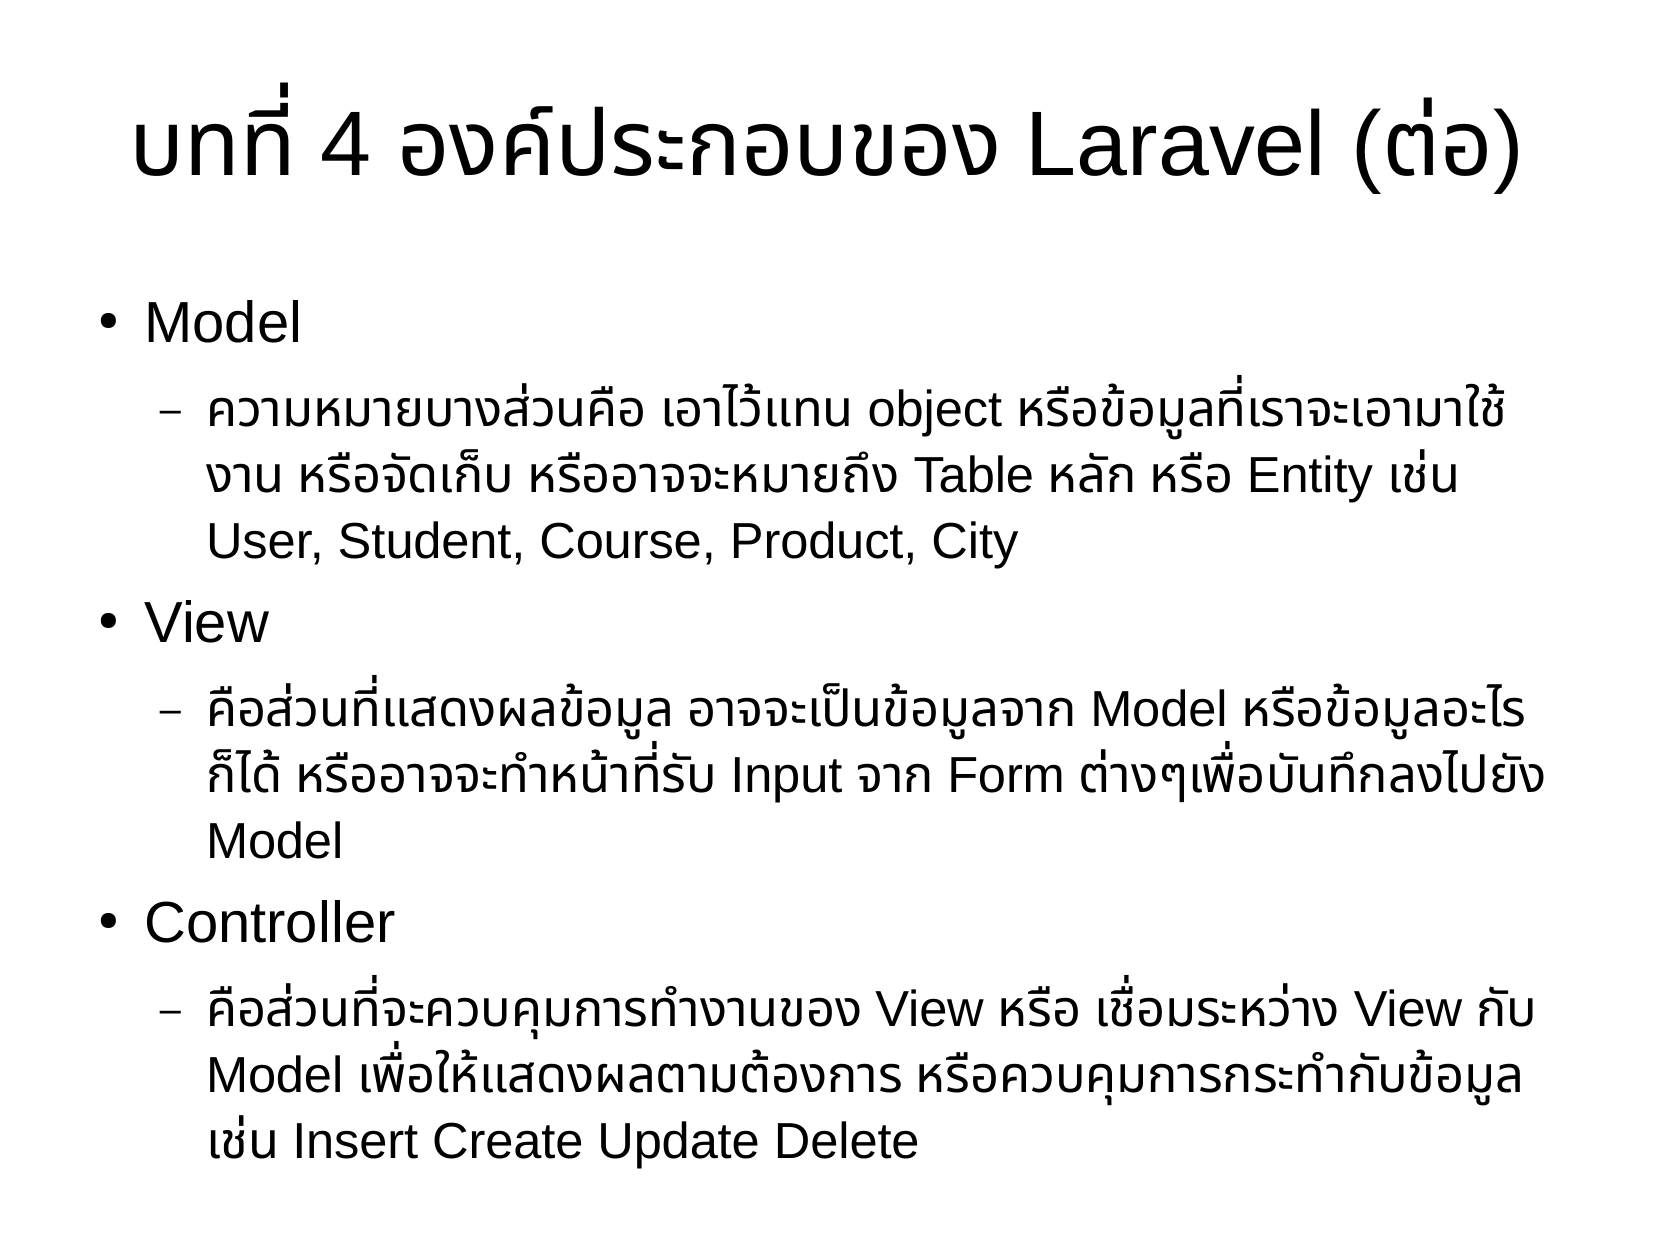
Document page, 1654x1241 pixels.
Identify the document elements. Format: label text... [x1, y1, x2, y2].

list Model ความหมายบางส่วนคือ เอาไว้แทน object หรือข้อมูลที่เราจะเอามาใช้งาน หรือจัดเก็บ หรืออาจจะหมายถึง Table หลัก หรือ Entity เช่น User, Student, Course, Product, City View คือส่วนที่แสดงผลข้อมูล อาจจะเป็นข้อมูลจาก Model หรือข้อมูลอะไรก็ได้ หรืออาจจะทำหน้าที่รับ Input จาก Form ต่างๆเพื่อบันทึกลงไปยัง Model Controller คือส่วนที่จะควบคุมการทำงานของ View หรือ เชื่อมระหว่าง View กับ Model เพื่อให้แสดงผลตามต้องการ หรือควบคุมการกระทำกับข้อมูลเช่น Insert Create Update Delete [82, 290, 1571, 1186]
title บทที่ 4 องค์ประกอบของ Laravel (ต่อ) [82, 49, 1571, 257]
